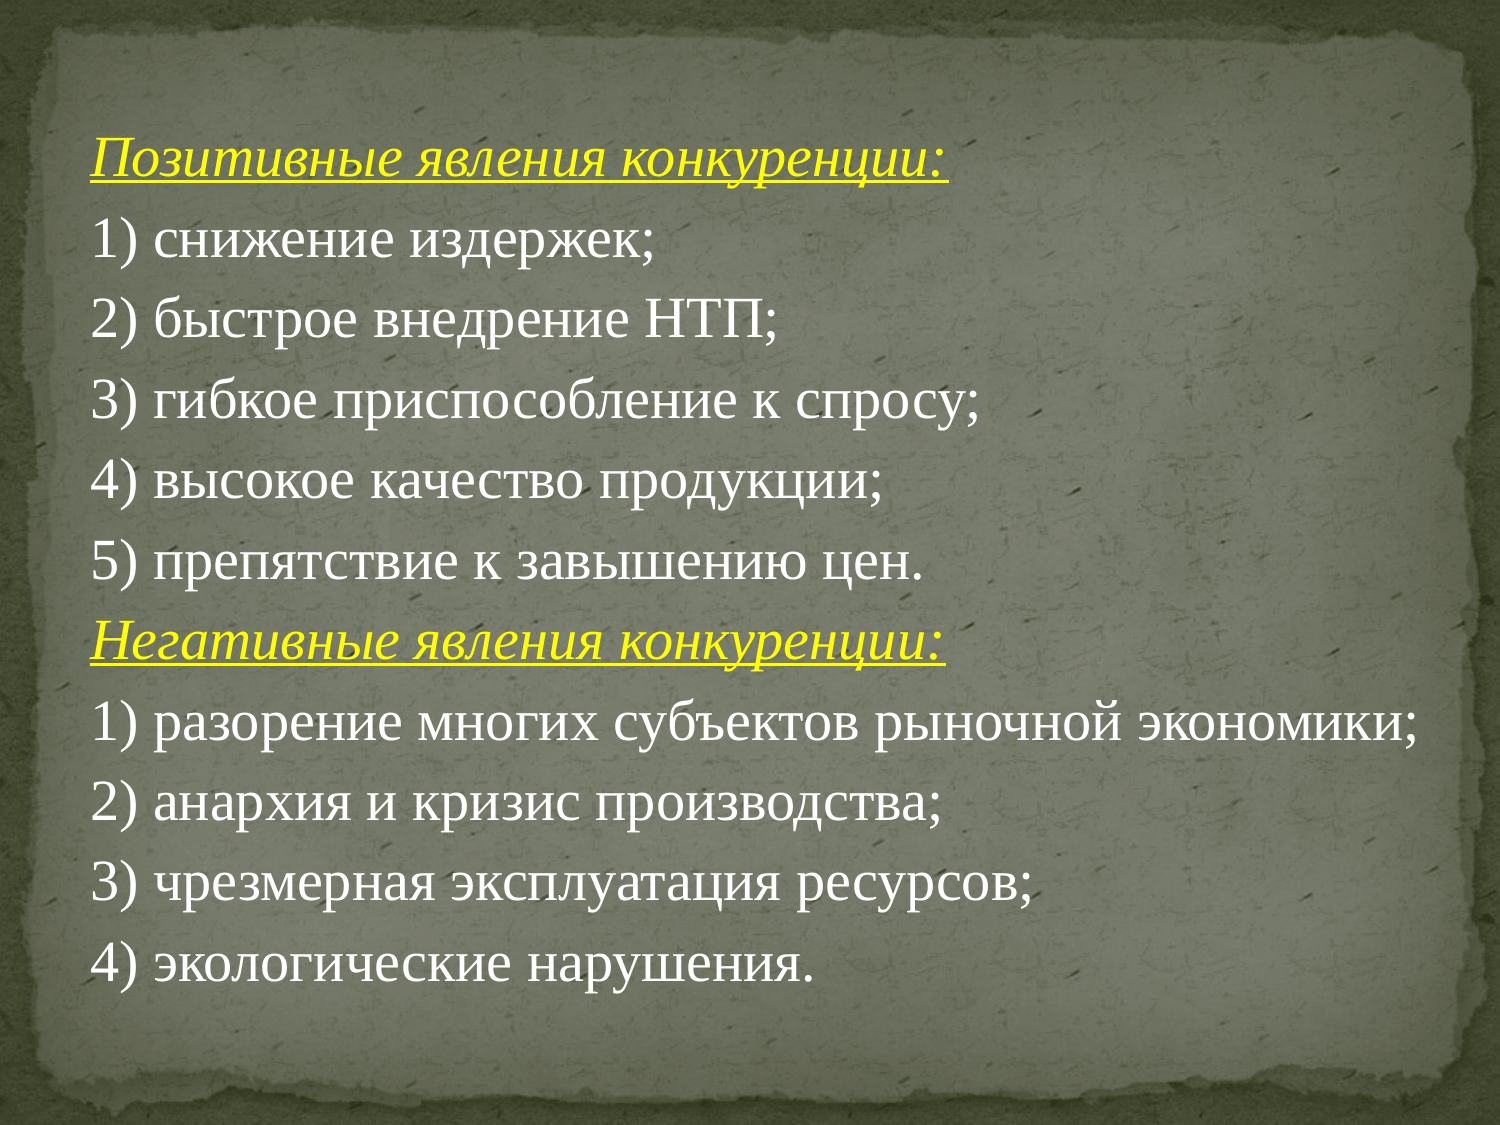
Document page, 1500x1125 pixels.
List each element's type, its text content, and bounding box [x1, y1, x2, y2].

text_box Позитивные явления конкуренции: 1) снижение издержек; 2) быстрое внедрение НТП; 3) гибкое приспособление к спросу; 4) высокое качество продукции; 5) препятствие к завышению цен. Негативные явления конкуренции: 1) разорение многих субъектов рыночной экономики; 2) анархия и кризис производства; 3) чрезмерная эксплуатация ресурсов; 4) экологические нарушения. [75, 101, 1467, 1001]
